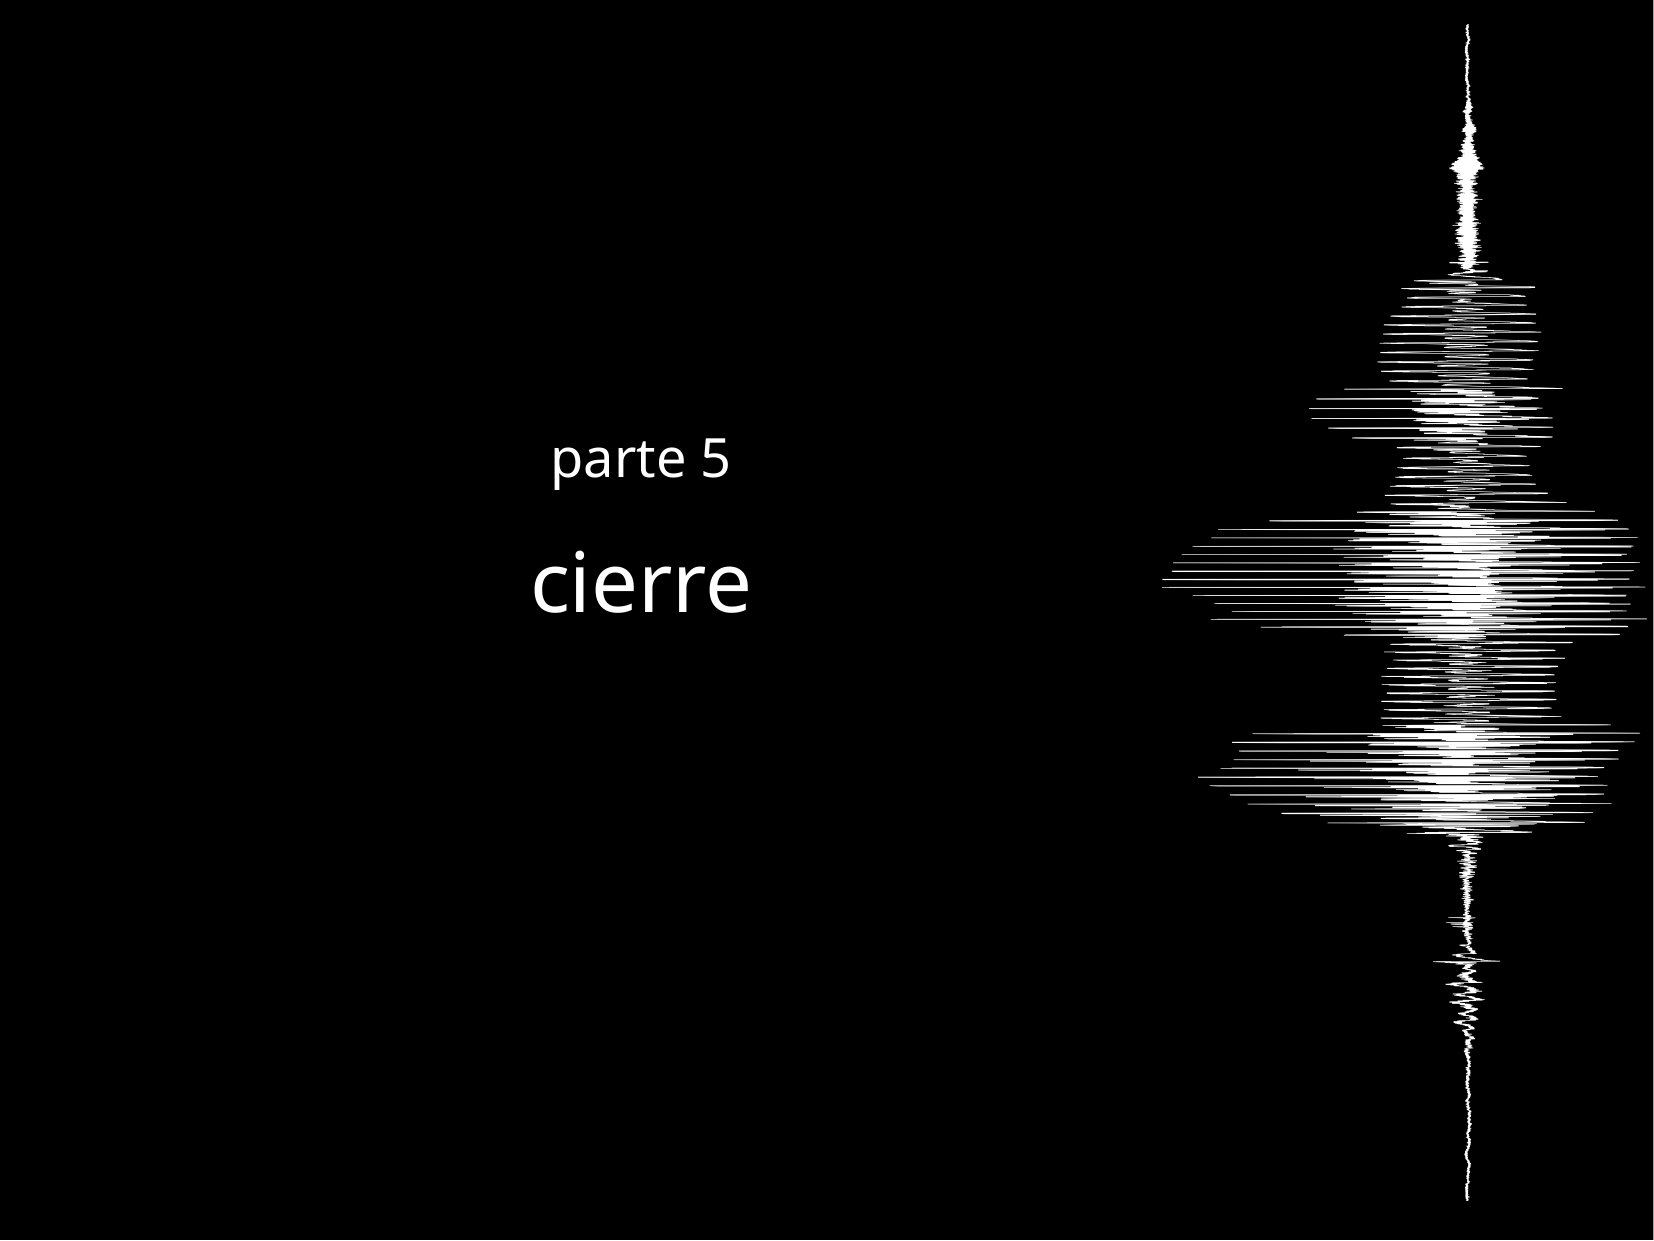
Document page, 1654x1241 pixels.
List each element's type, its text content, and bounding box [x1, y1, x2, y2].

list parte 5 cierre [82, 118, 1201, 938]
picture [1162, 24, 1647, 1201]
